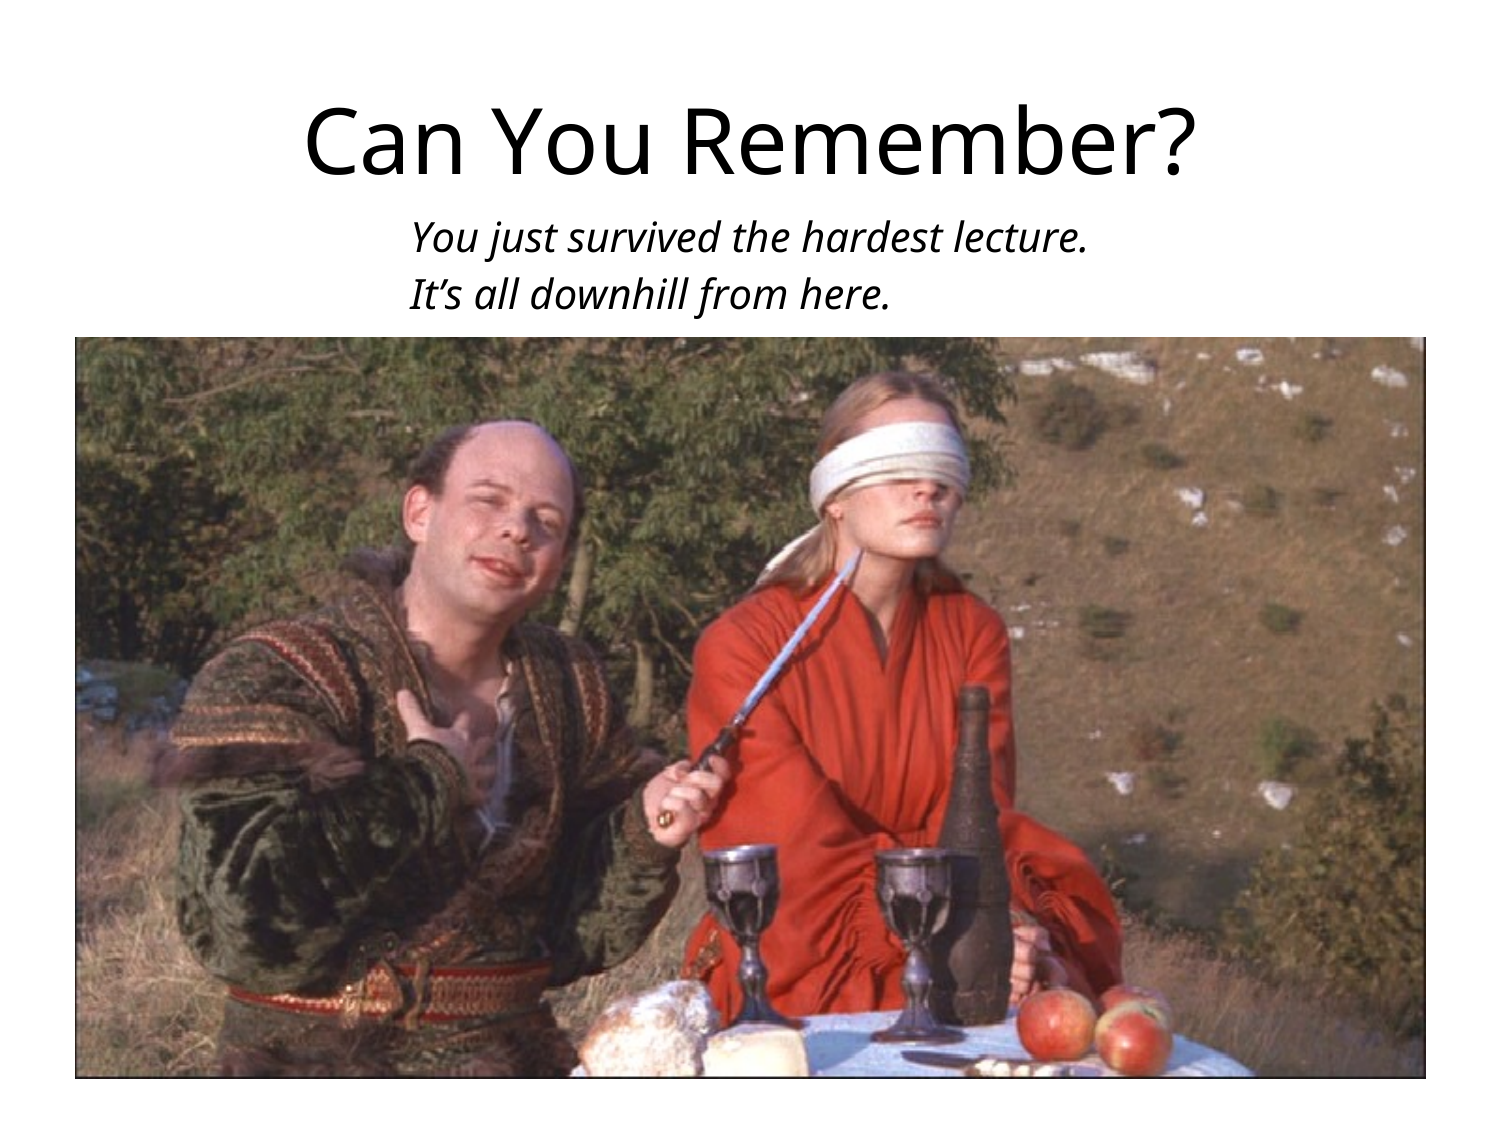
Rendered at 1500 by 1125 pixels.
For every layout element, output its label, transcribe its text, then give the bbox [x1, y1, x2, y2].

title Can You Remember? [75, 45, 1426, 233]
picture [75, 337, 1426, 1079]
text_box You just survived the hardest lecture. It’s all downhill from here. [395, 199, 1116, 330]
